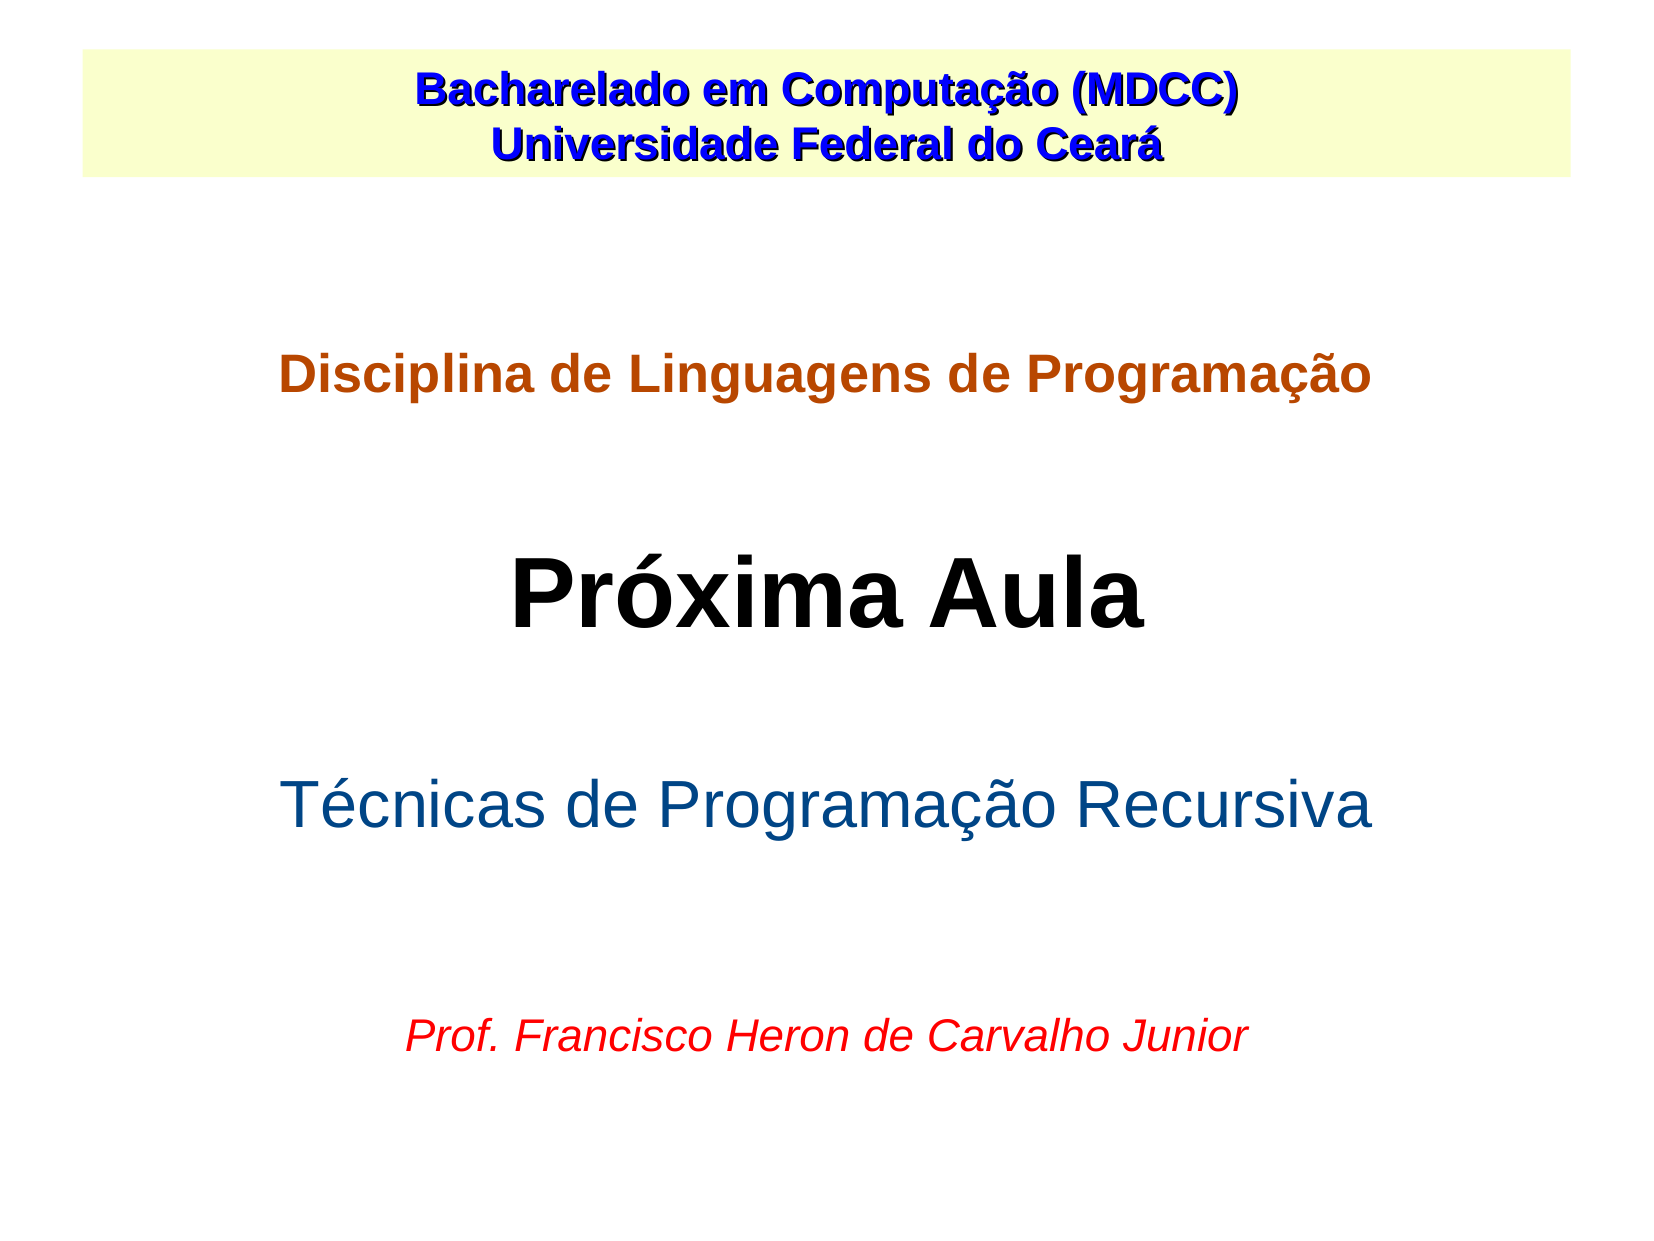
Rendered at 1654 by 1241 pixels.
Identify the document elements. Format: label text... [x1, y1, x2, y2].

subtitle Disciplina de Linguagens de Programação Próxima Aula Técnicas de Programação Recursiva Prof. Francisco Heron de Carvalho Junior [82, 290, 1571, 1109]
title Bacharelado em Computação (MDCC) Universidade Federal do Ceará [82, 49, 1571, 178]
